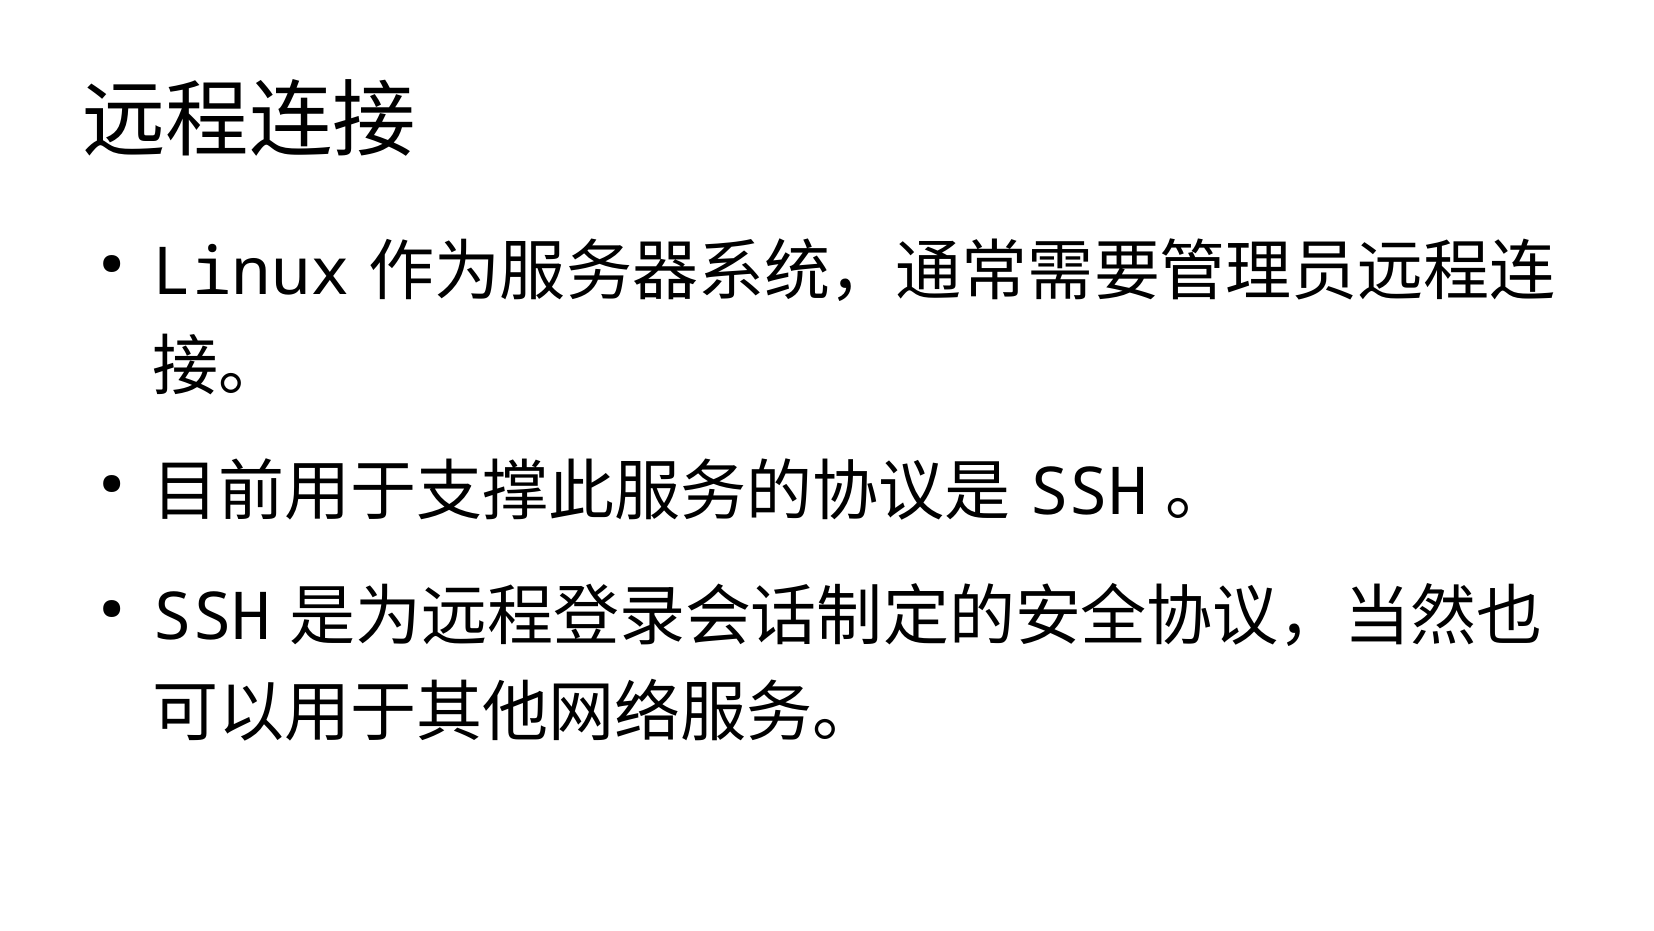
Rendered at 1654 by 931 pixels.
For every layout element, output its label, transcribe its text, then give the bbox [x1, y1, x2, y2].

list Linux作为服务器系统，通常需要管理员远程连接。 目前用于支撑此服务的协议是SSH。 SSH是为远程登录会话制定的安全协议，当然也可以用于其他网络服务。 [82, 217, 1571, 758]
title 远程连接 [82, 37, 1571, 189]
